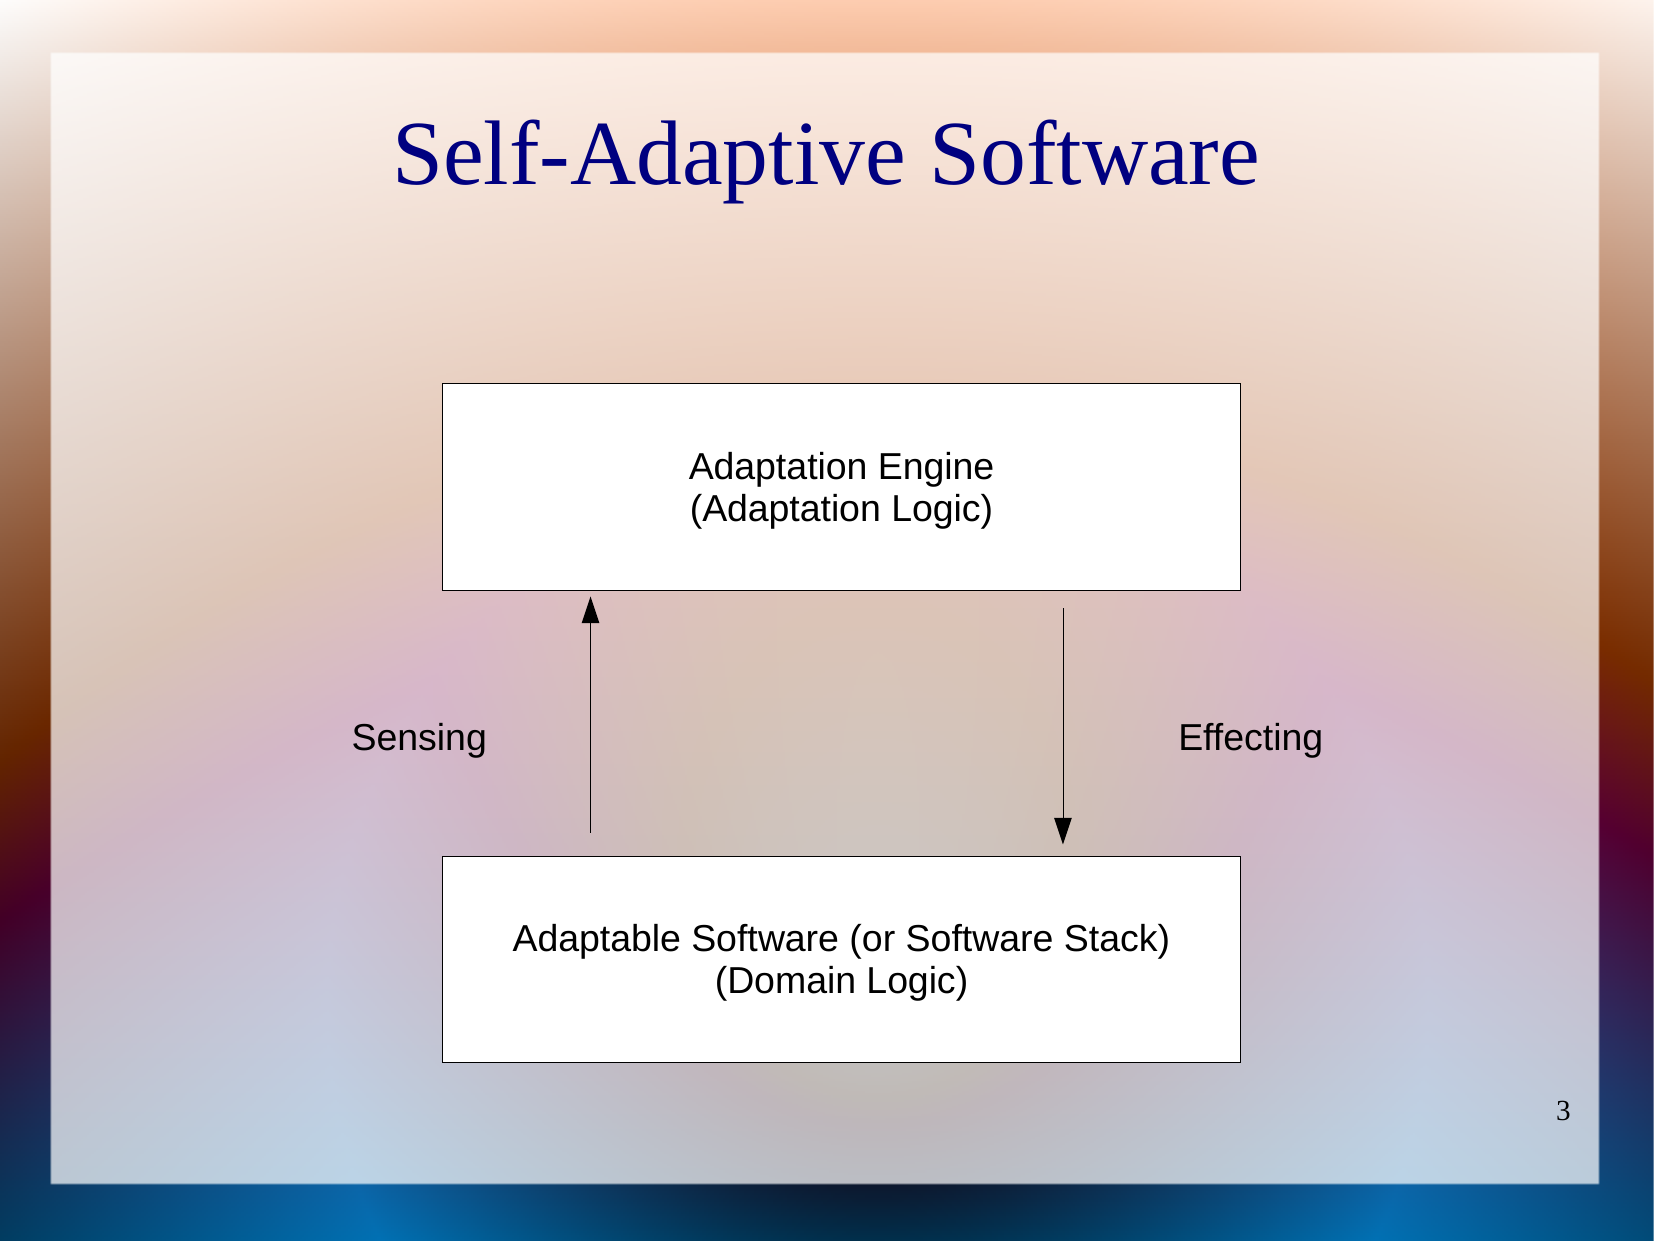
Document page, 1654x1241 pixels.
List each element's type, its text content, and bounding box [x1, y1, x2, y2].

text_box Sensing [336, 708, 502, 766]
title Self-Adaptive Software [82, 49, 1571, 257]
text_box Adaptation Engine (Adaptation Logic) [442, 383, 1241, 591]
picture [0, 0, 1654, 1241]
text_box Effecting [1163, 708, 1339, 766]
text_box Adaptable Software (or Software Stack) (Domain Logic) [442, 856, 1241, 1063]
